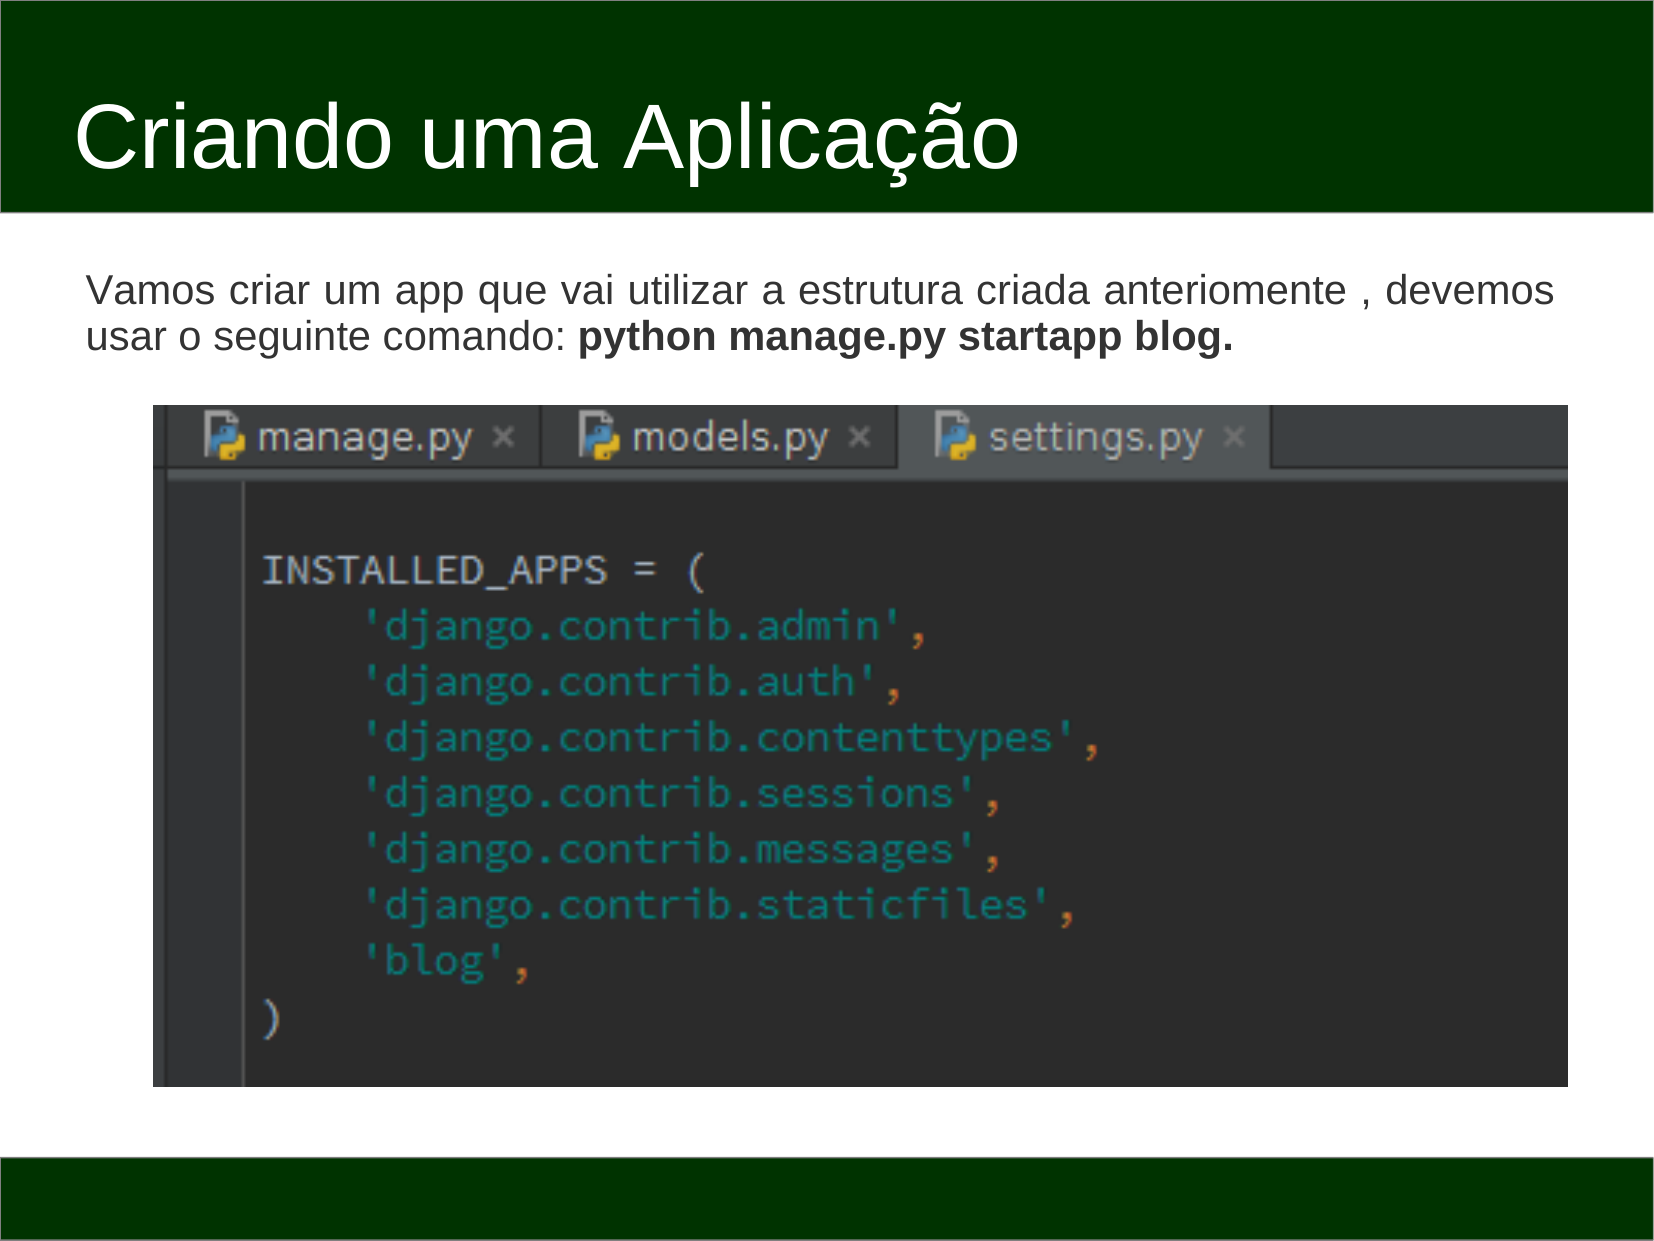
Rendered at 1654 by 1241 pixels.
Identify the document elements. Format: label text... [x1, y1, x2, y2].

text_box Vamos criar um app que vai utilizar a estrutura criada anteriomente , devemos usar o seguinte comando: python manage.py startapp blog. [70, 259, 1571, 391]
text_box [0, 1157, 1654, 1241]
picture [153, 405, 1568, 1087]
text_box Criando uma Aplicação [59, 73, 1063, 294]
text_box [0, 0, 1654, 213]
